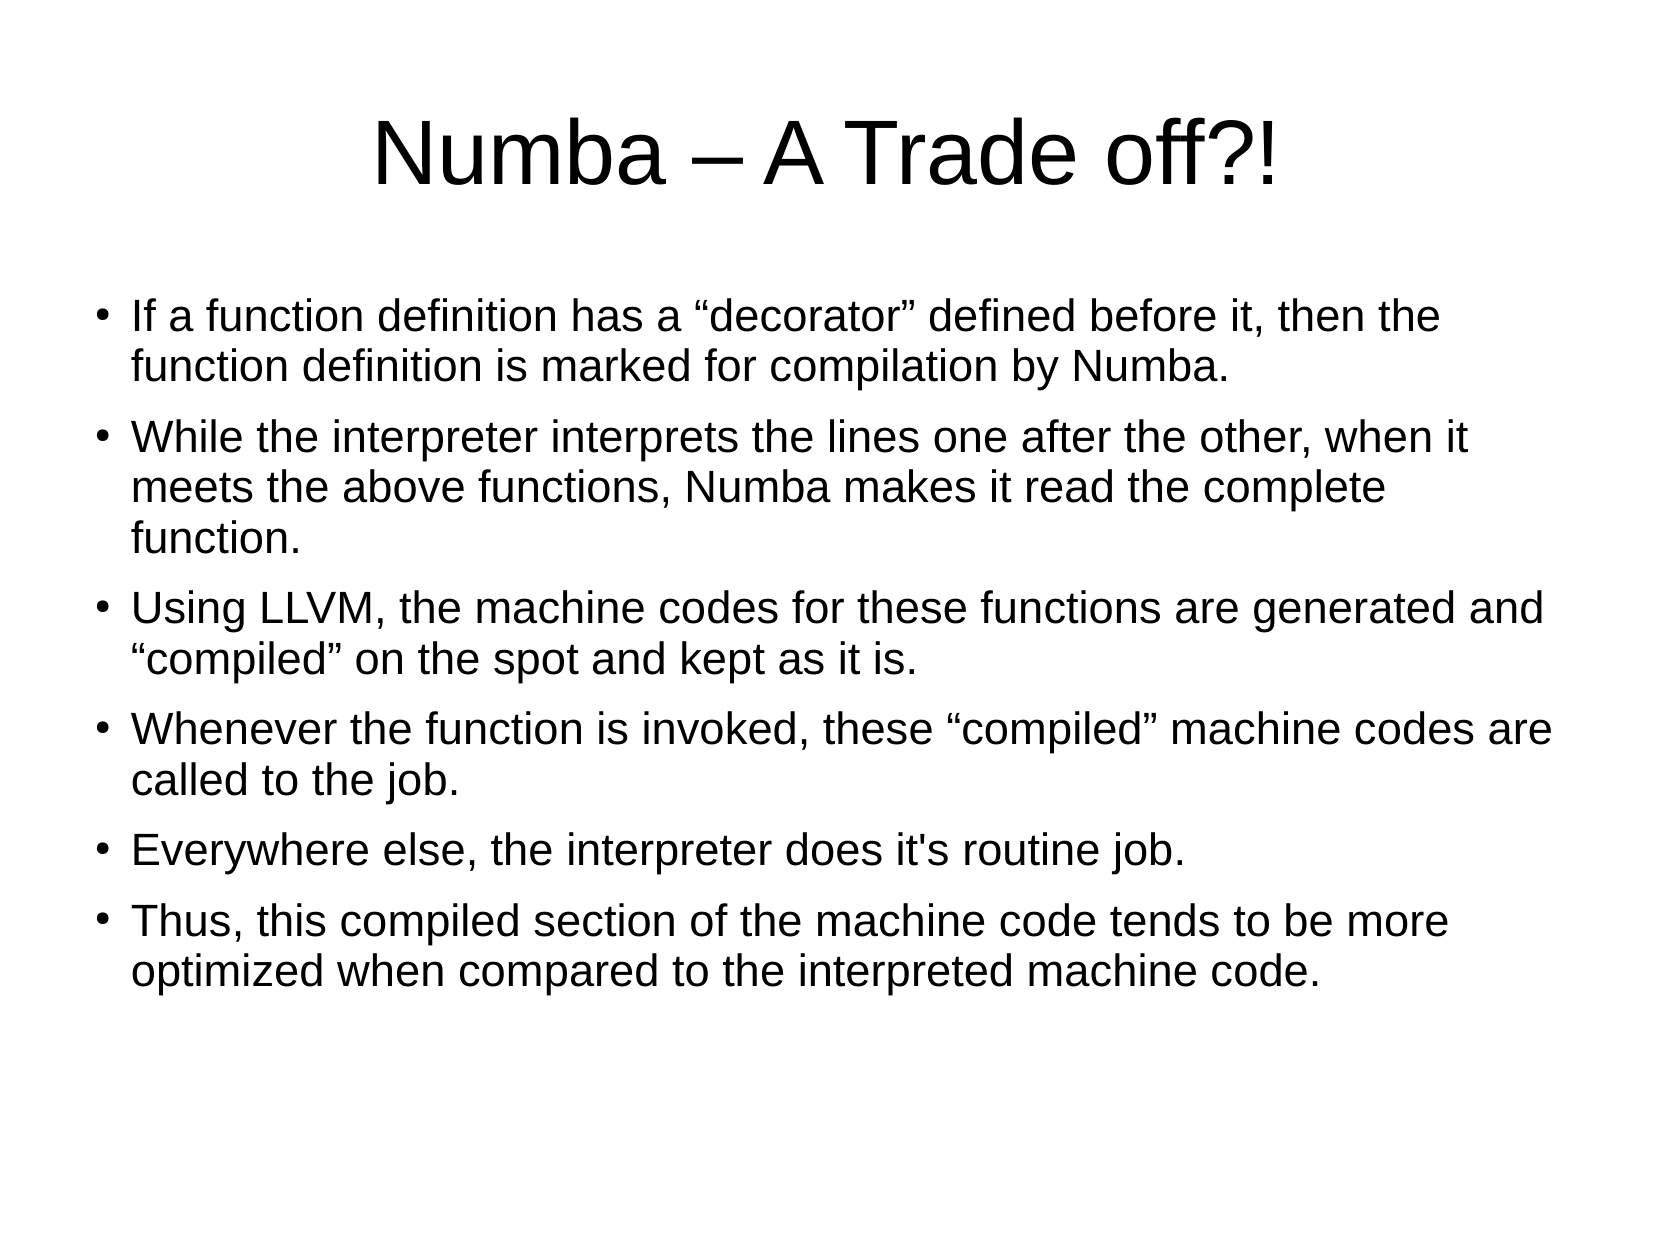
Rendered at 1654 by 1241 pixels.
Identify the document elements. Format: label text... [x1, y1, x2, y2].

title Numba – A Trade off?! [82, 49, 1571, 257]
list If a function definition has a “decorator” defined before it, then the function definition is marked for compilation by Numba. While the interpreter interprets the lines one after the other, when it meets the above functions, Numba makes it read the complete function. Using LLVM, the machine codes for these functions are generated and “compiled” on the spot and kept as it is. Whenever the function is invoked, these “compiled” machine codes are called to the job. Everywhere else, the interpreter does it's routine job. Thus, this compiled section of the machine code tends to be more optimized when compared to the interpreted machine code. [82, 290, 1571, 1010]
